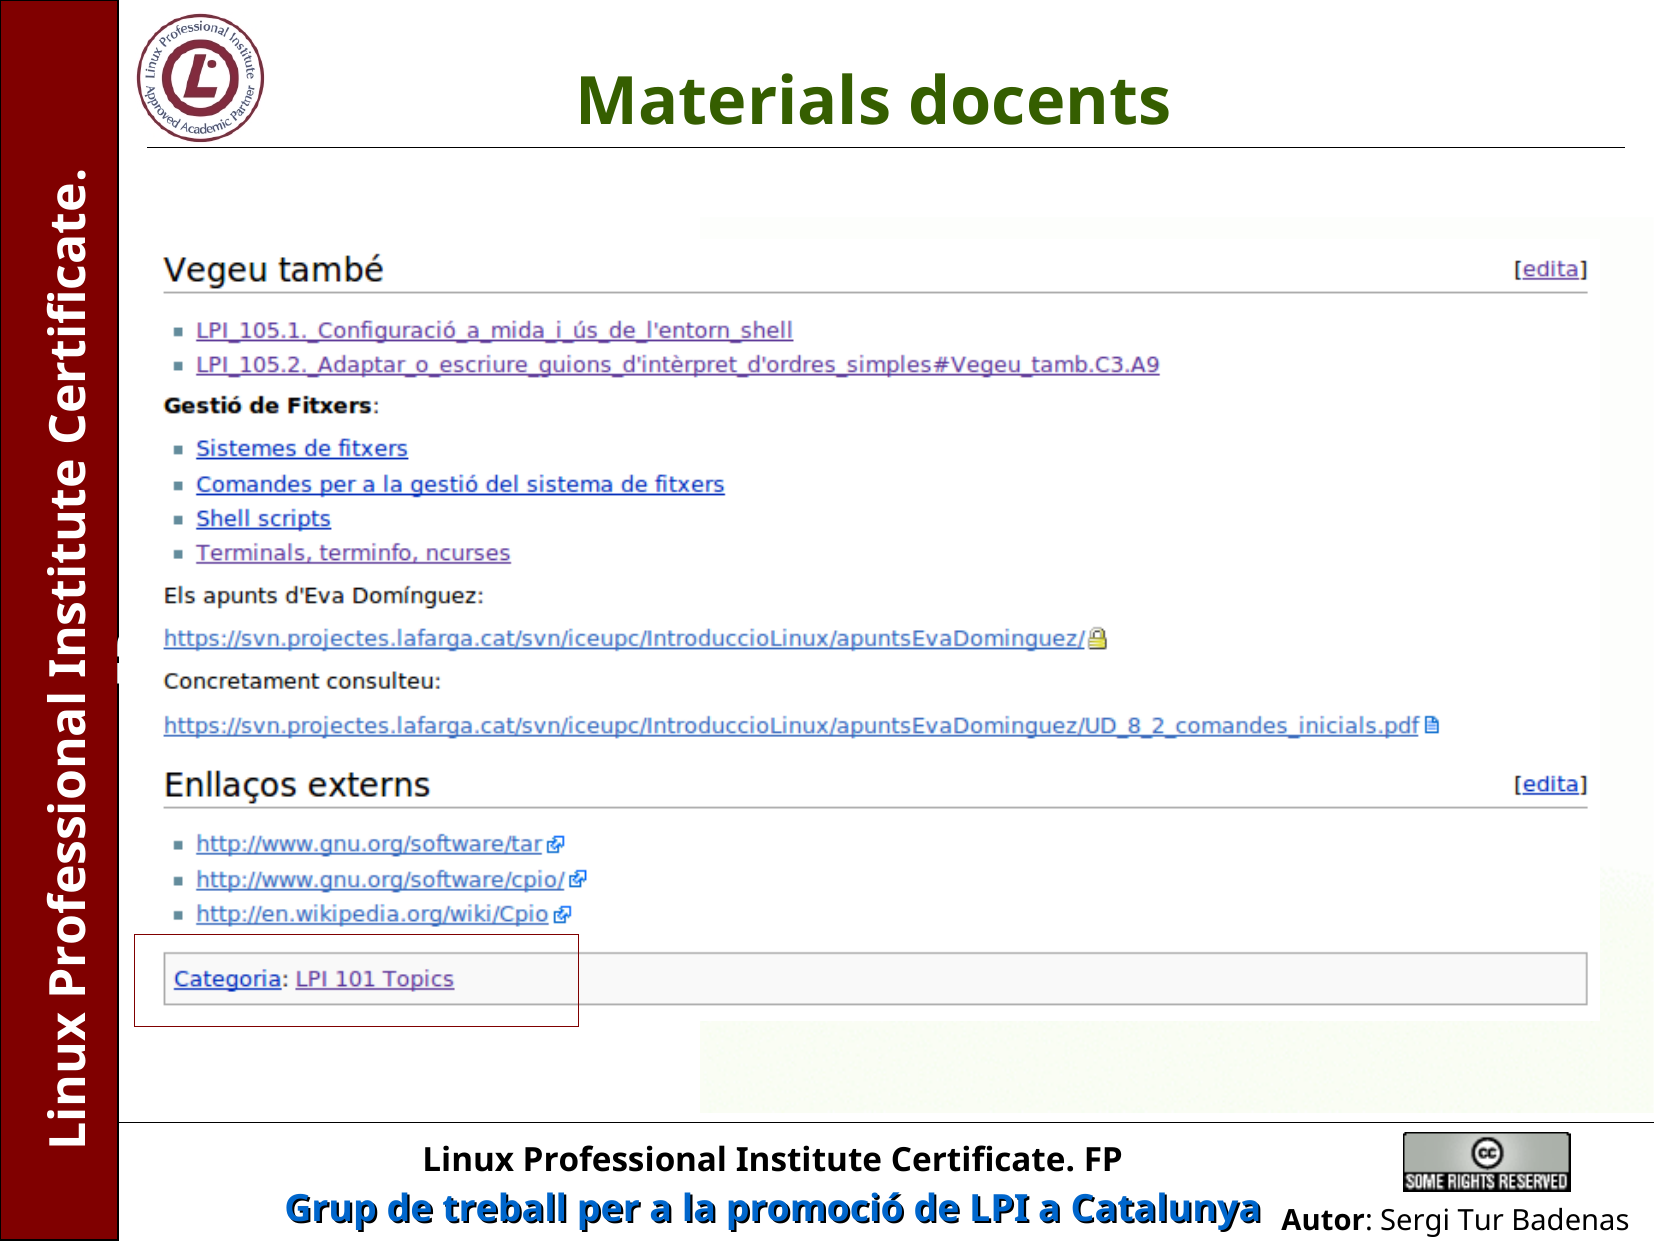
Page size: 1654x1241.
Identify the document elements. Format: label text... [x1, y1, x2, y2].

picture [135, 12, 265, 55]
picture [152, 217, 1654, 1113]
title Materials docents [129, 55, 1619, 142]
picture [1403, 1132, 1571, 1192]
picture [152, 935, 578, 1021]
